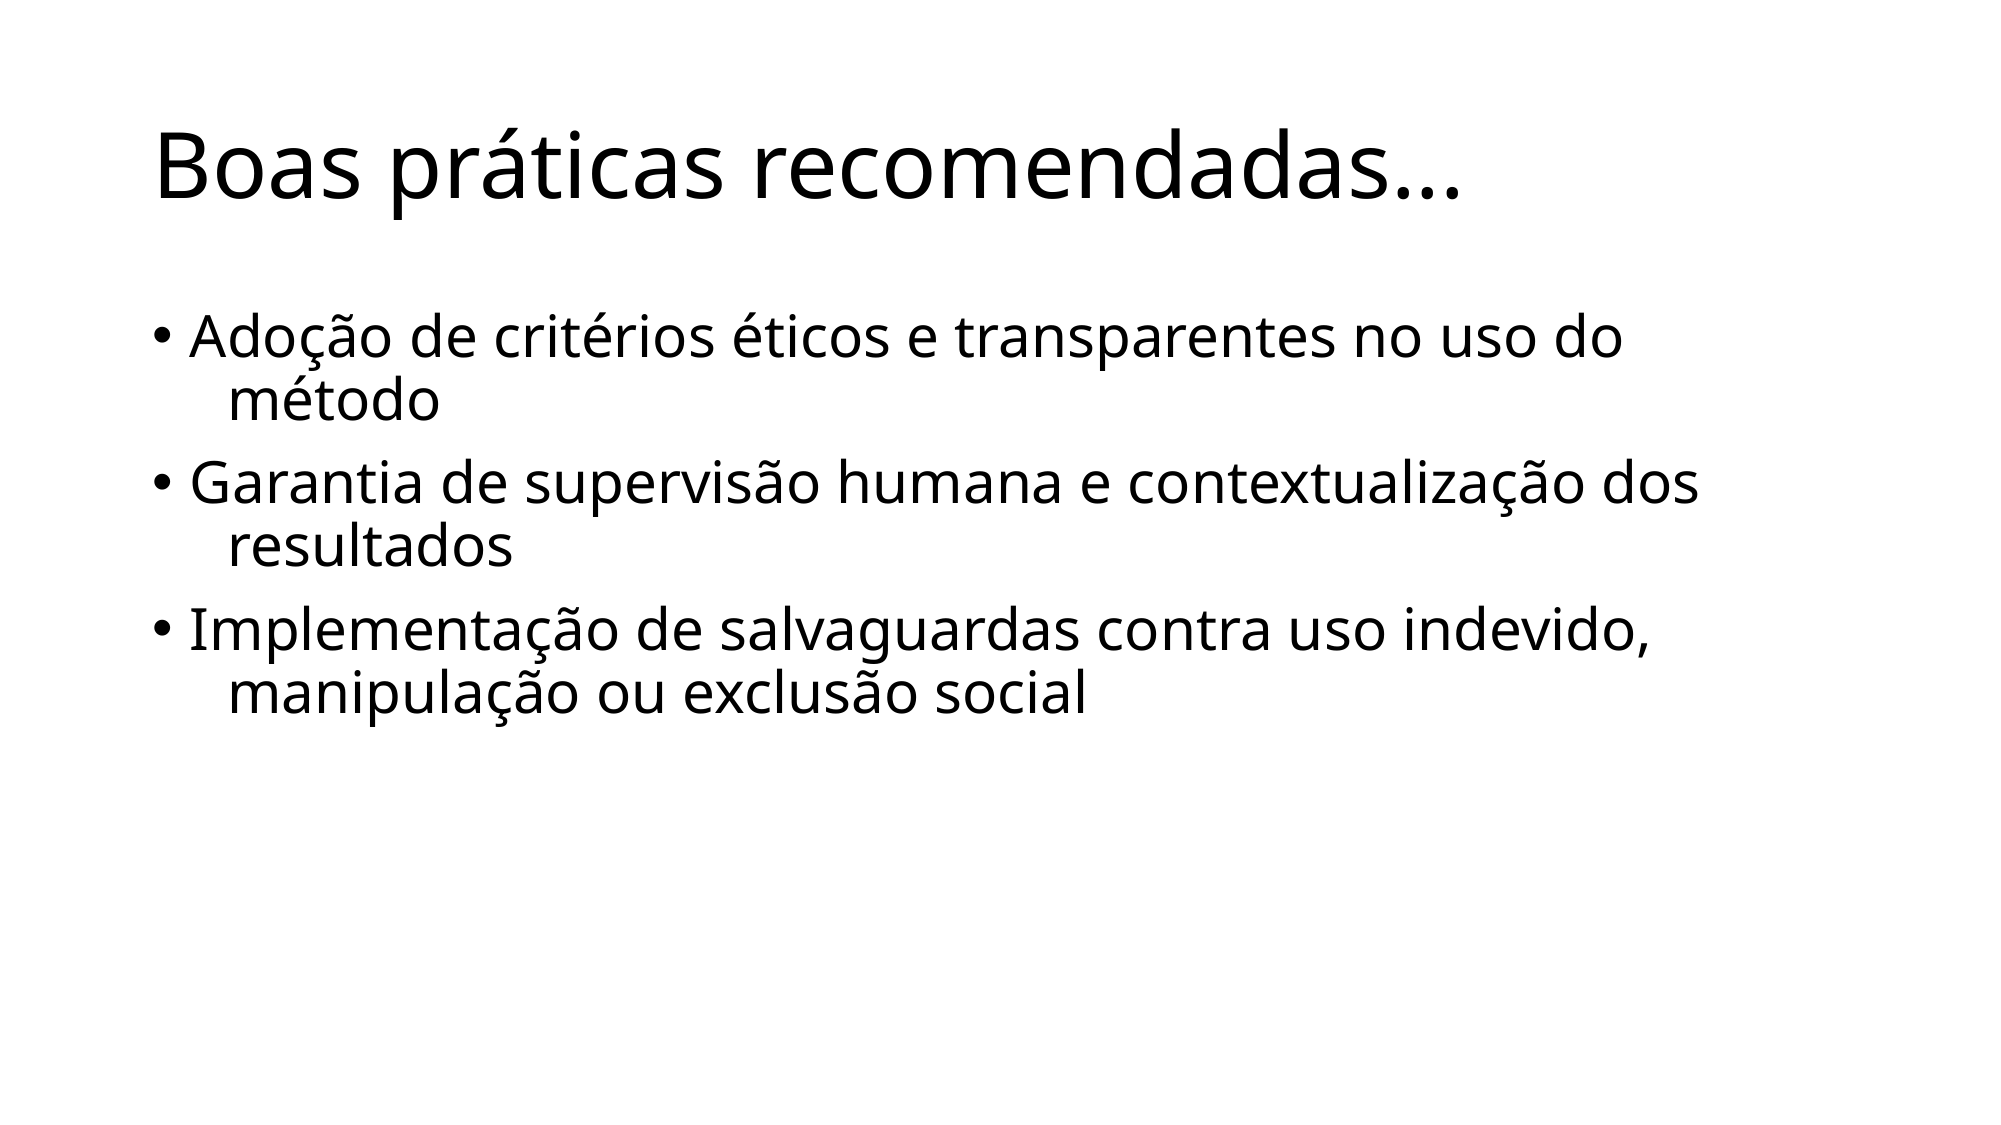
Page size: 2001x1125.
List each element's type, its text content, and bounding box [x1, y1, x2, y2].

title Boas práticas recomendadas... [137, 59, 1863, 278]
list Adoção de critérios éticos e transparentes no uso do método Garantia de supervisão humana e contextualização dos resultados Implementação de salvaguardas contra uso indevido, manipulação ou exclusão social [137, 299, 1863, 1014]
